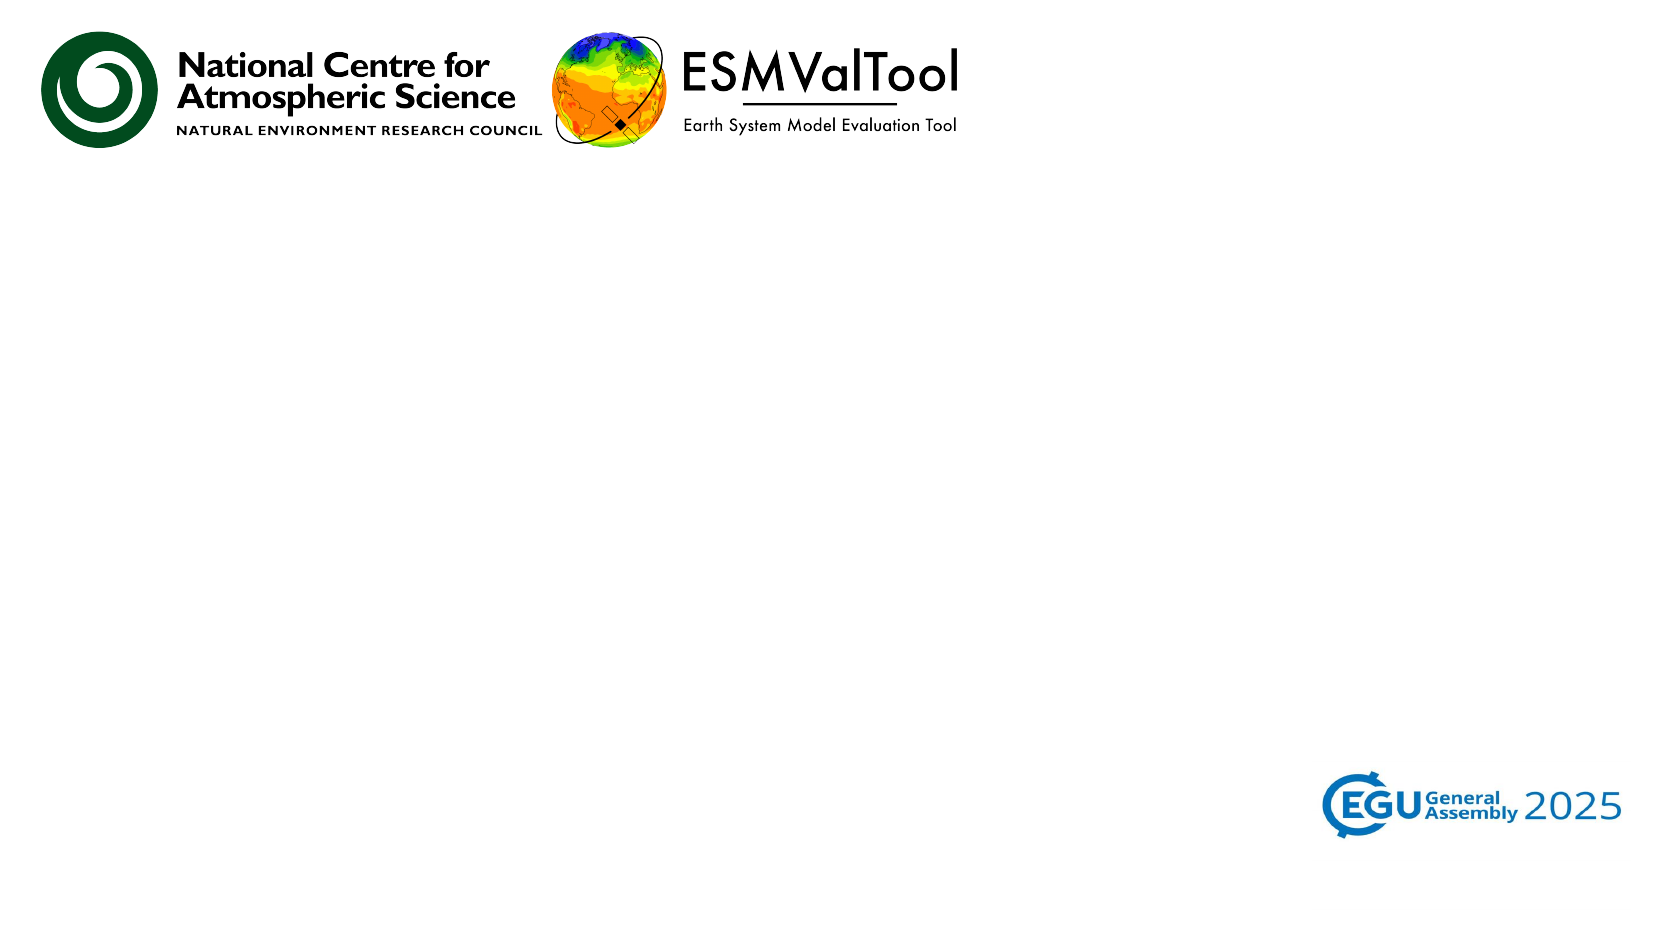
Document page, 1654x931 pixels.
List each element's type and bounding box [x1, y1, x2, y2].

picture [1312, 712, 1631, 910]
picture [37, 28, 979, 152]
